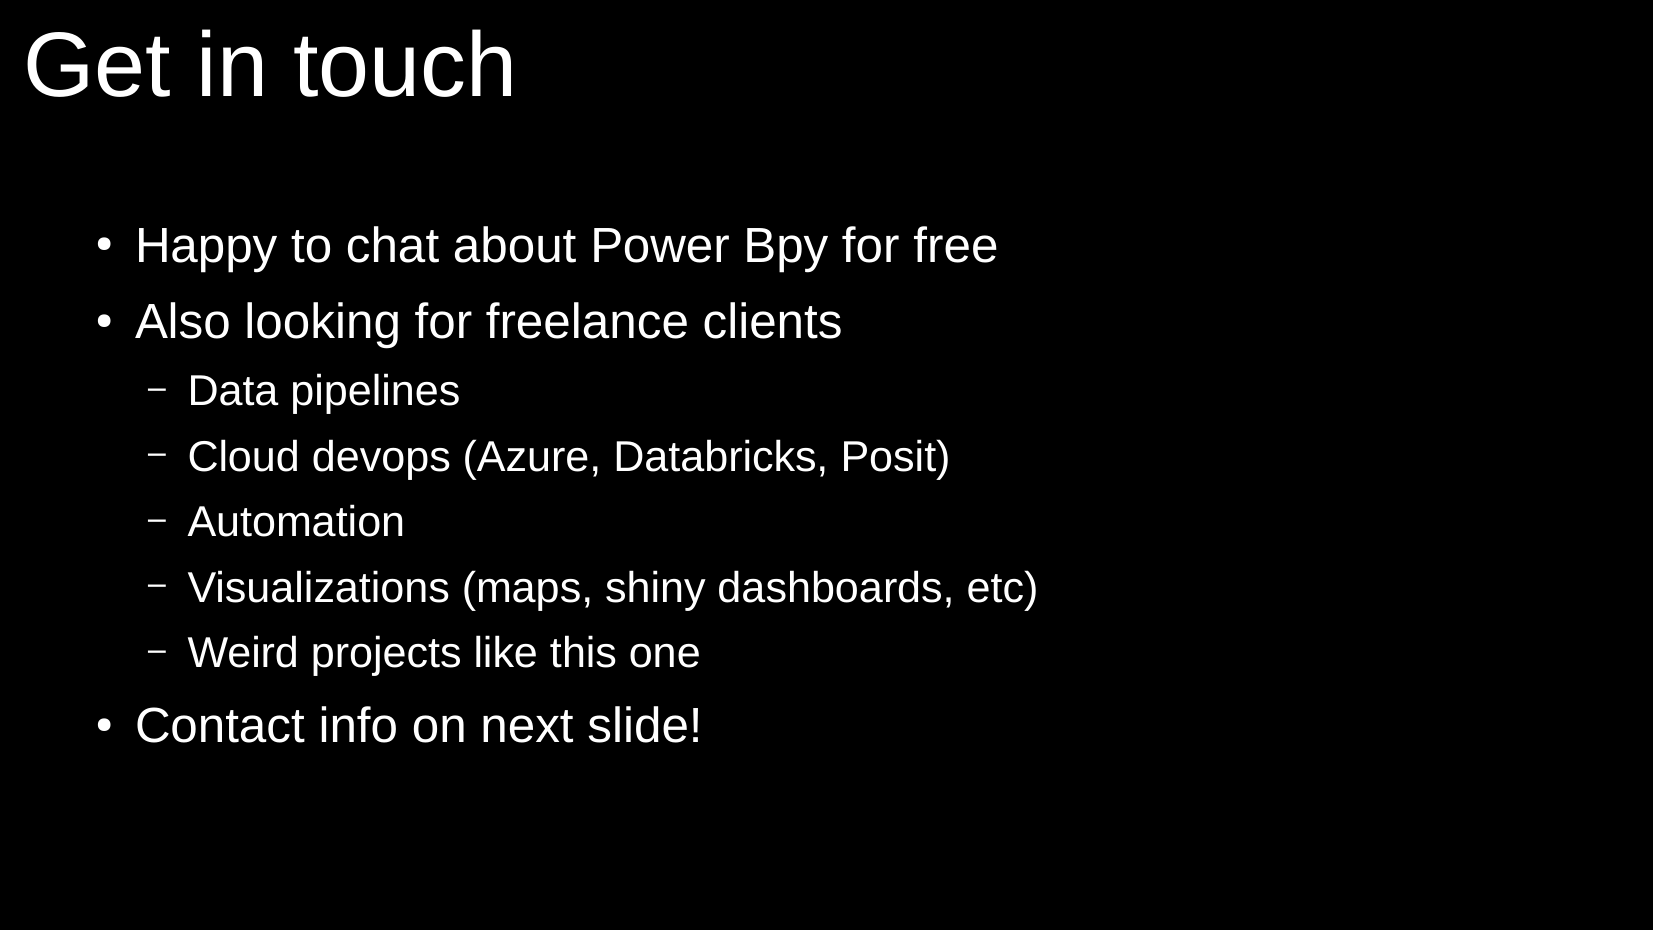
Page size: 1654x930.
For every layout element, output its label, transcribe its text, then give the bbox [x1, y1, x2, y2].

title Get in touch [23, 11, 1588, 119]
list Happy to chat about Power Bpy for free Also looking for freelance clients Data pipelines Cloud devops (Azure, Databricks, Posit) Automation Visualizations (maps, shiny dashboards, etc) Weird projects like this one Contact info on next slide! [82, 217, 1571, 757]
